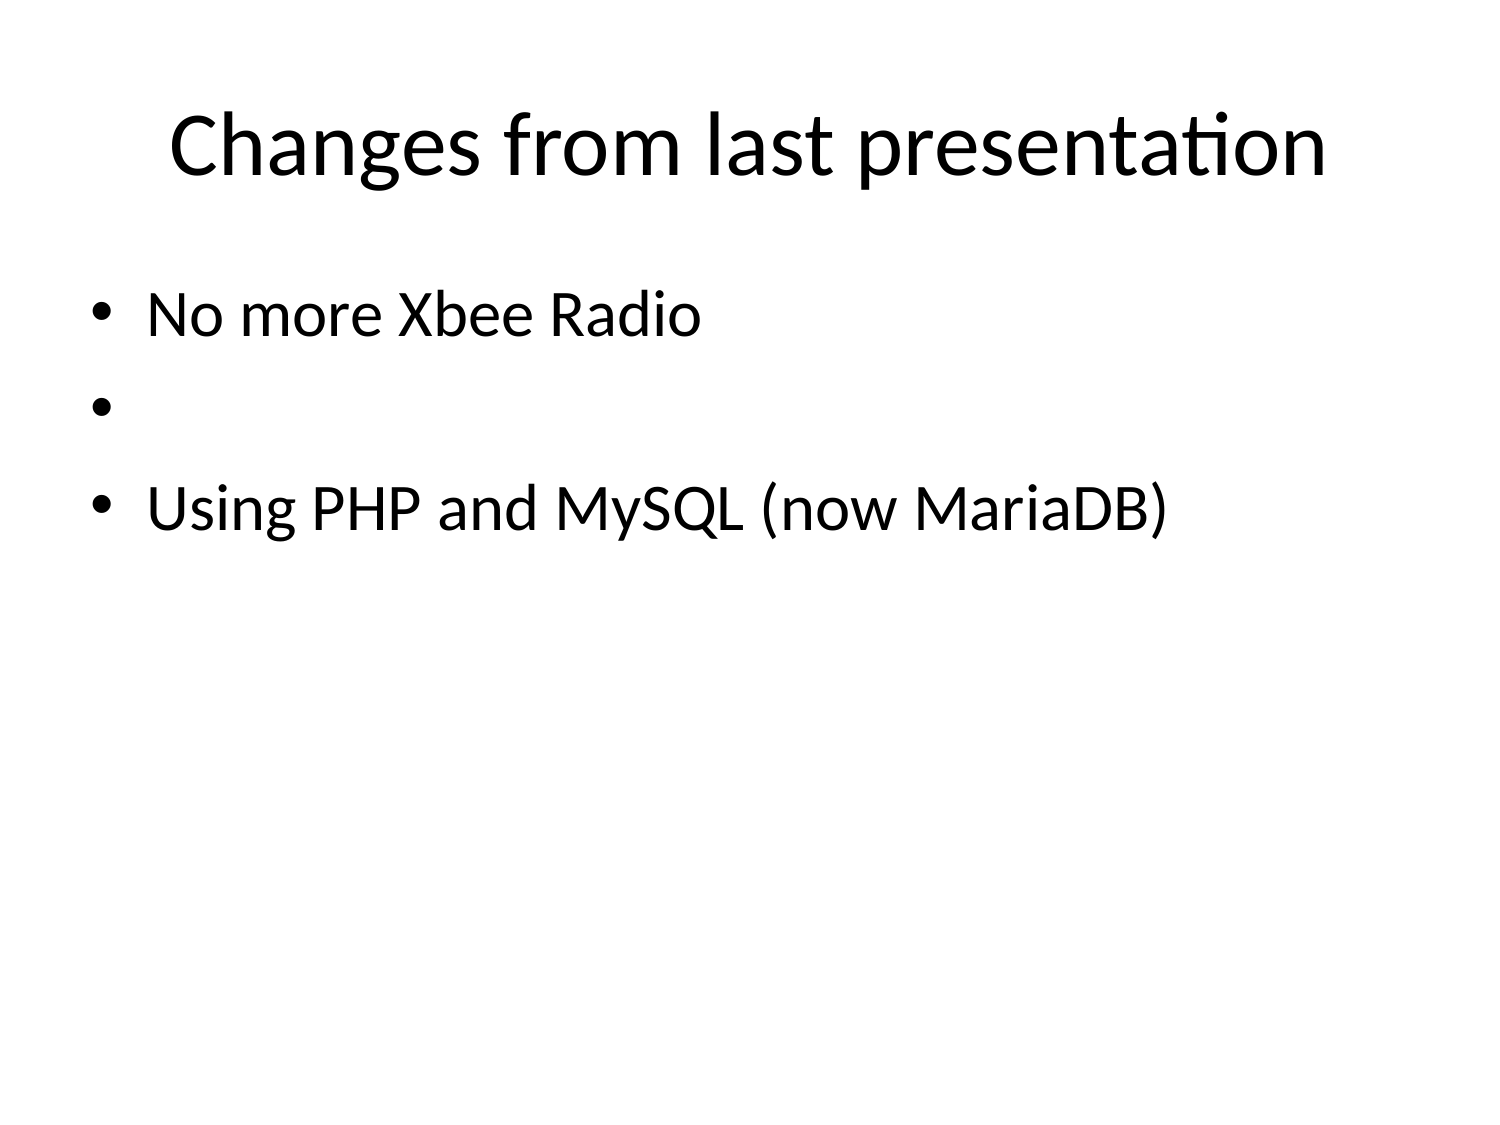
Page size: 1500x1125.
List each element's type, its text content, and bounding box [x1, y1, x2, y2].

title Changes from last presentation [75, 45, 1426, 233]
list No more Xbee Radio Using PHP and MySQL (now MariaDB) [75, 262, 1426, 1005]
